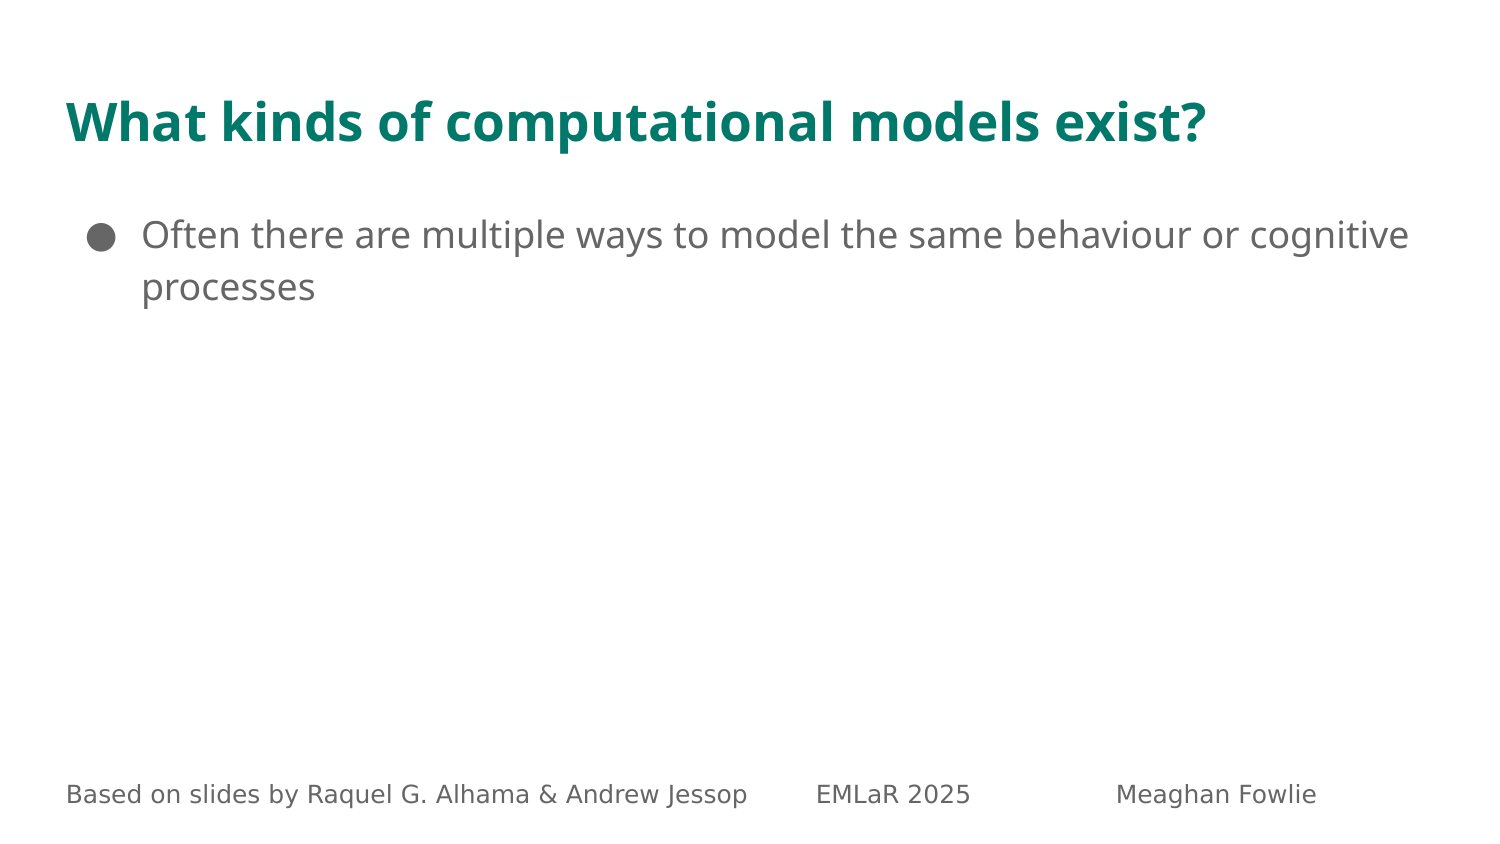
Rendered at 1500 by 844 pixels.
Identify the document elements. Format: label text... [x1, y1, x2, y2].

list Often there are multiple ways to model the same behaviour or cognitive processes [51, 189, 1449, 750]
title What kinds of computational models exist? [51, 72, 1449, 167]
